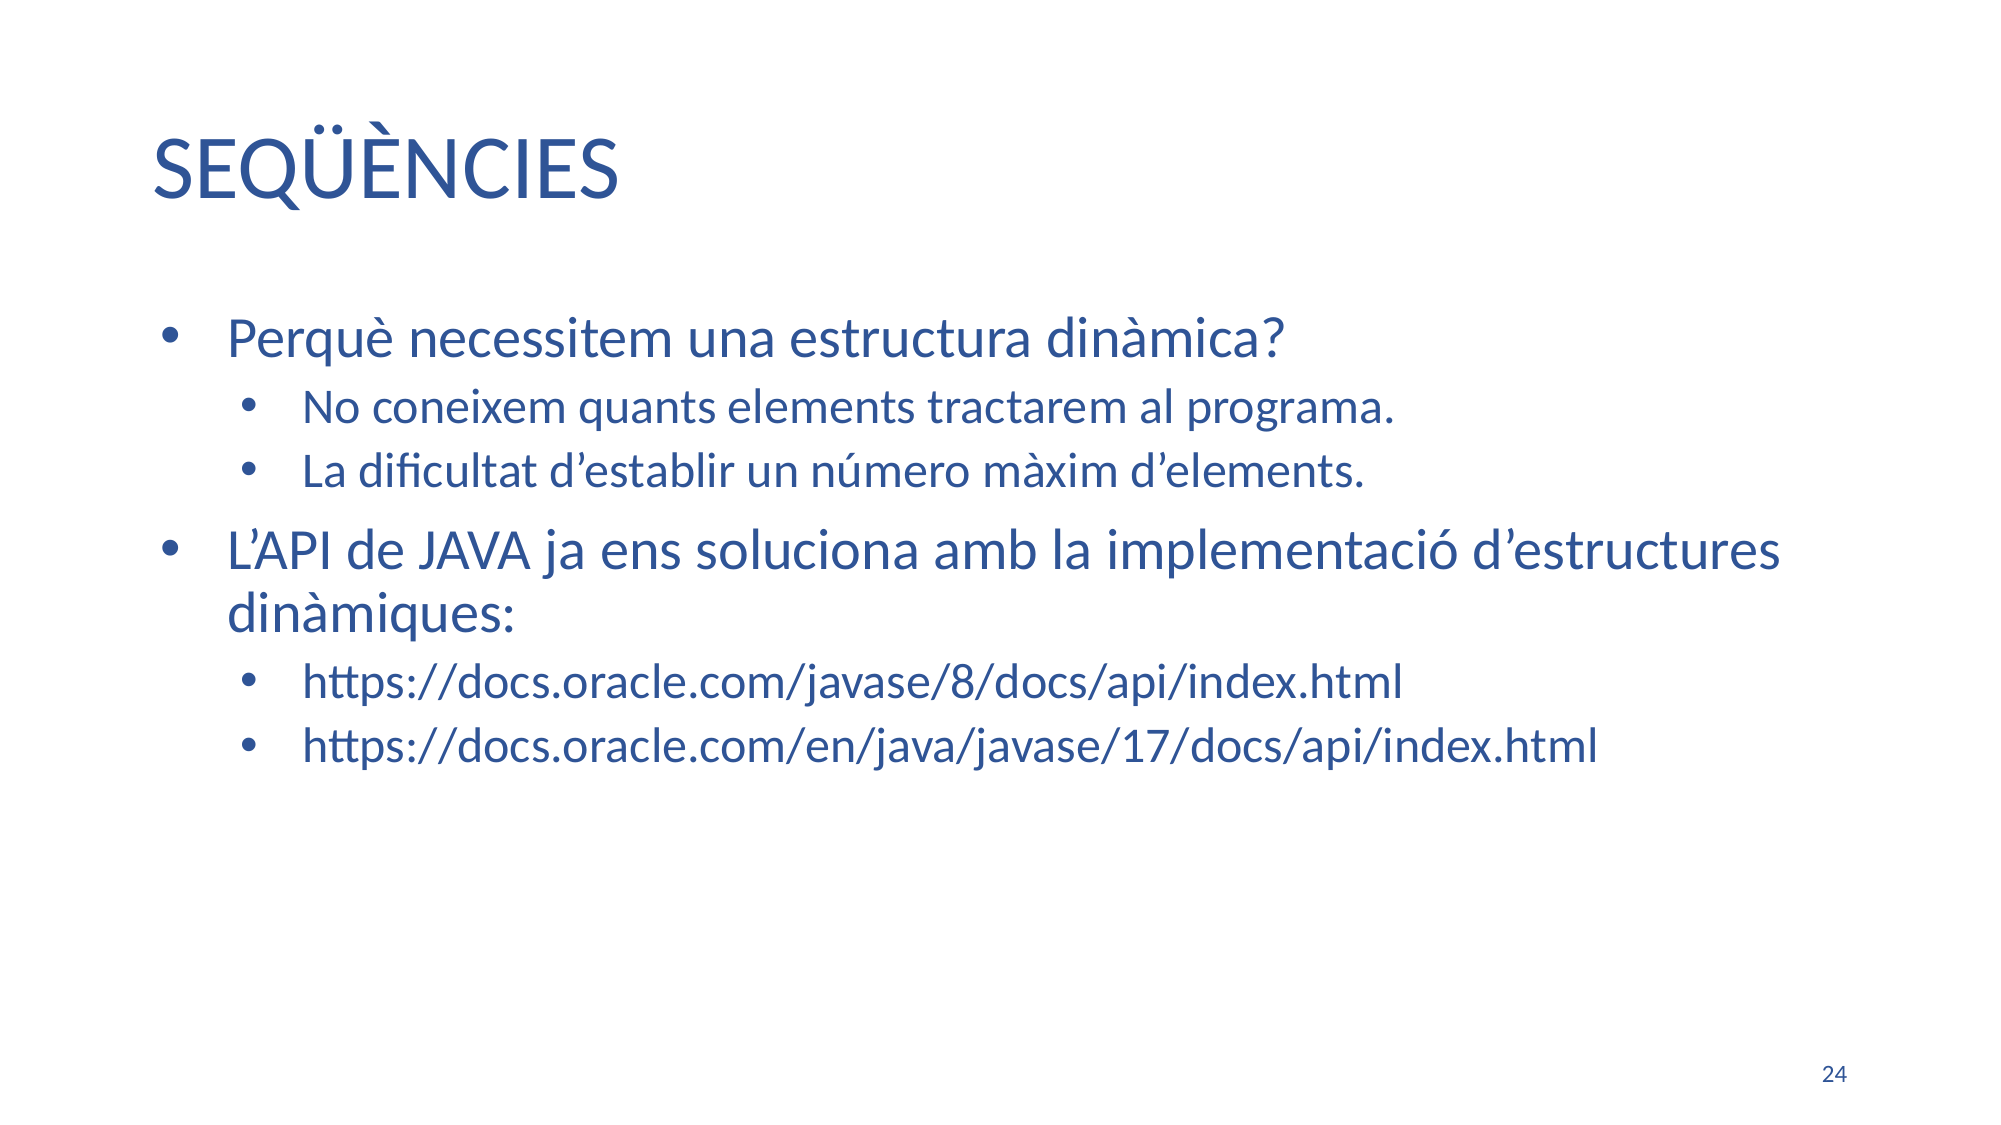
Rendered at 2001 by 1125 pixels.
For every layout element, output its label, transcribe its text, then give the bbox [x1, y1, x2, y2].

list Perquè necessitem una estructura dinàmica? No coneixem quants elements tractarem al programa. La dificultat d’establir un número màxim d’elements. L’API de JAVA ja ens soluciona amb la implementació d’estructures dinàmiques: https://docs.oracle.com/javase/8/docs/api/index.html https://docs.oracle.com/en/java/javase/17/docs/api/index.html [137, 299, 1863, 1014]
slide_number <number> [1412, 1042, 1863, 1103]
title SEQÜÈNCIES [137, 59, 1863, 278]
